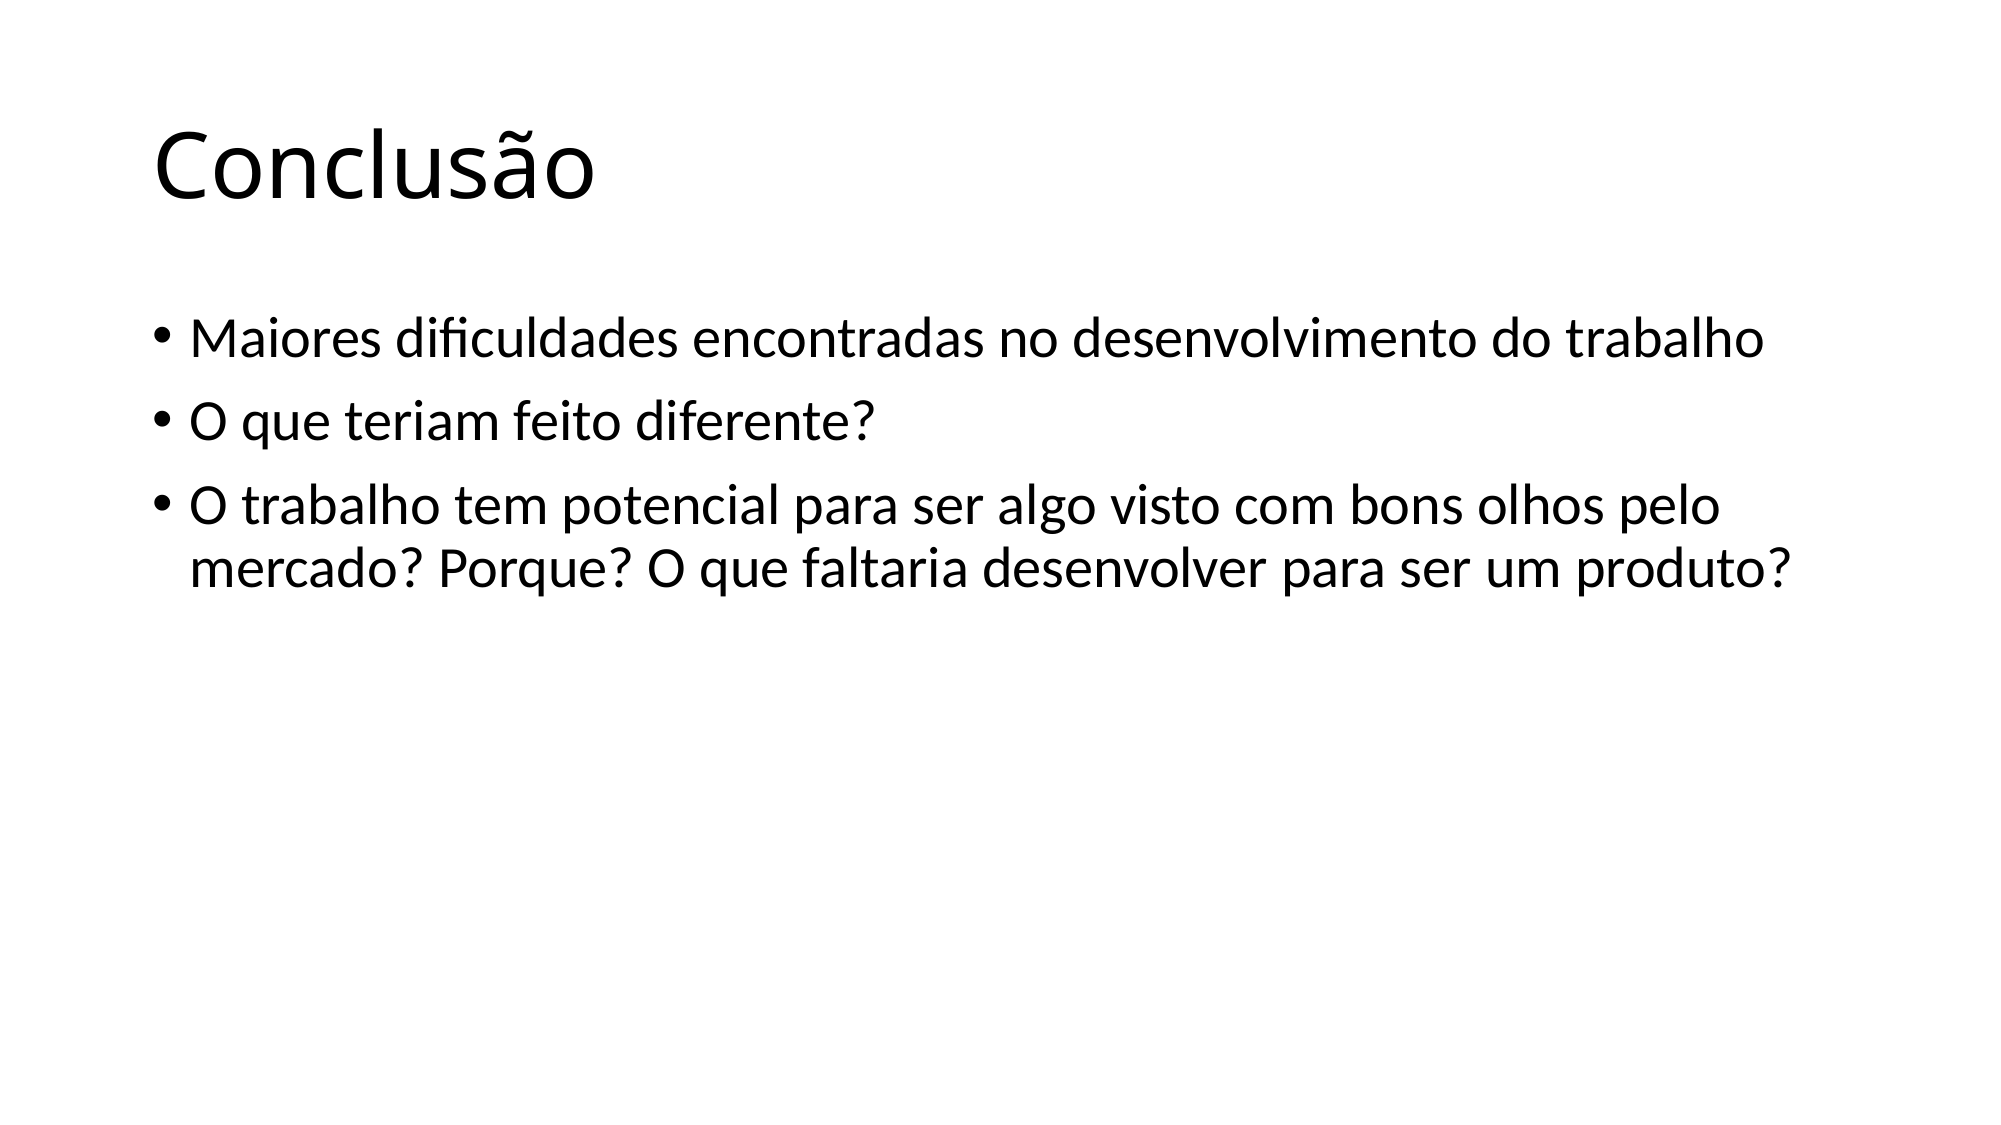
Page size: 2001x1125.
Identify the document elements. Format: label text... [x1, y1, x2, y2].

text_box Maiores dificuldades encontradas no desenvolvimento do trabalho O que teriam feito diferente? O trabalho tem potencial para ser algo visto com bons olhos pelo mercado? Porque? O que faltaria desenvolver para ser um produto? [137, 299, 1863, 1014]
text_box Conclusão [137, 59, 1863, 278]
